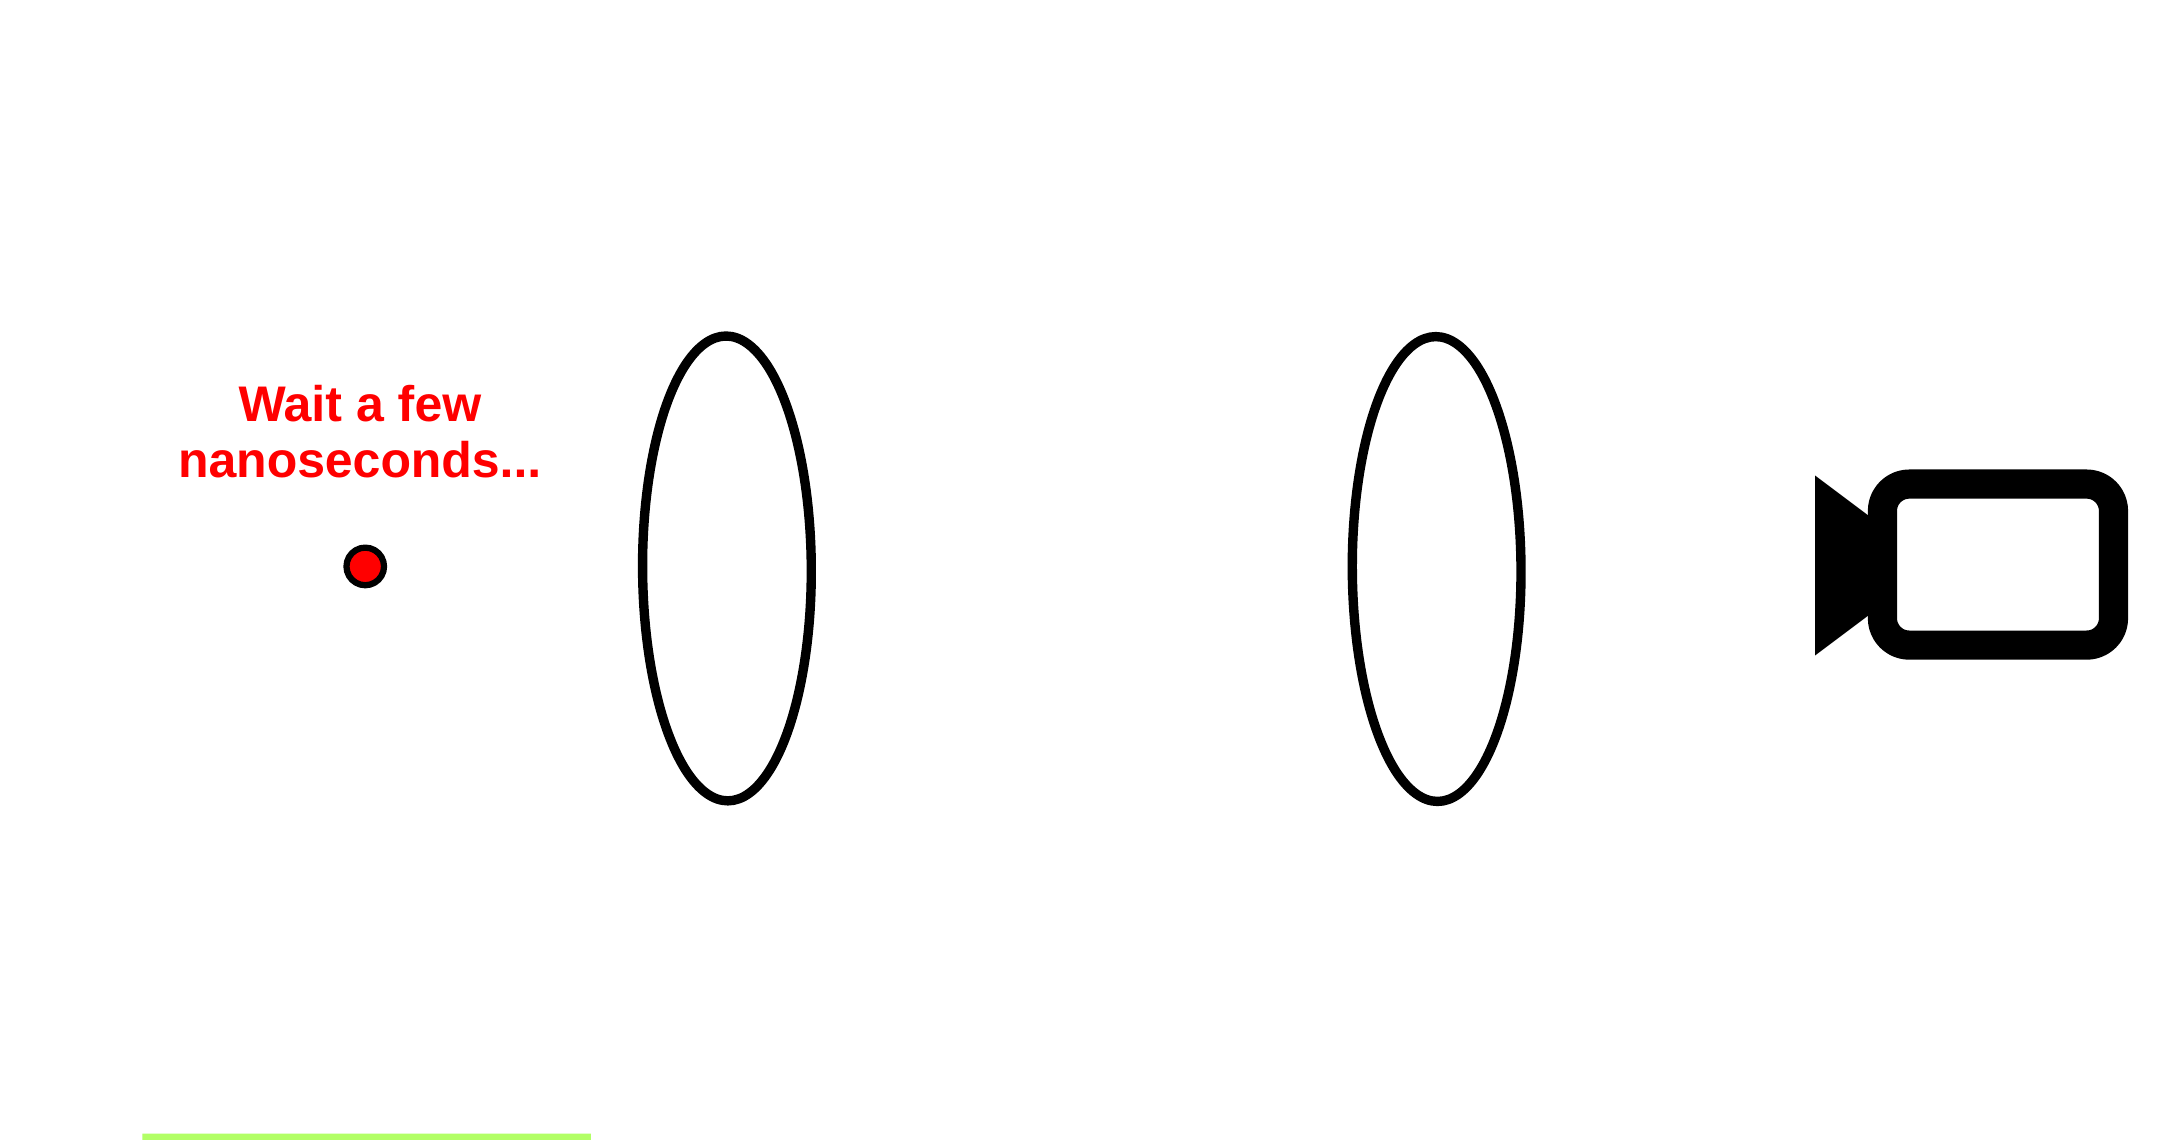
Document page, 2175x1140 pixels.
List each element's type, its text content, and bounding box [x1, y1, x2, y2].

text_box [642, 336, 812, 801]
text_box [1352, 336, 1522, 802]
text_box [346, 547, 385, 586]
text_box Wait a few nanoseconds... [150, 368, 571, 496]
text_box [1882, 484, 2114, 646]
text_box [1815, 475, 1876, 656]
